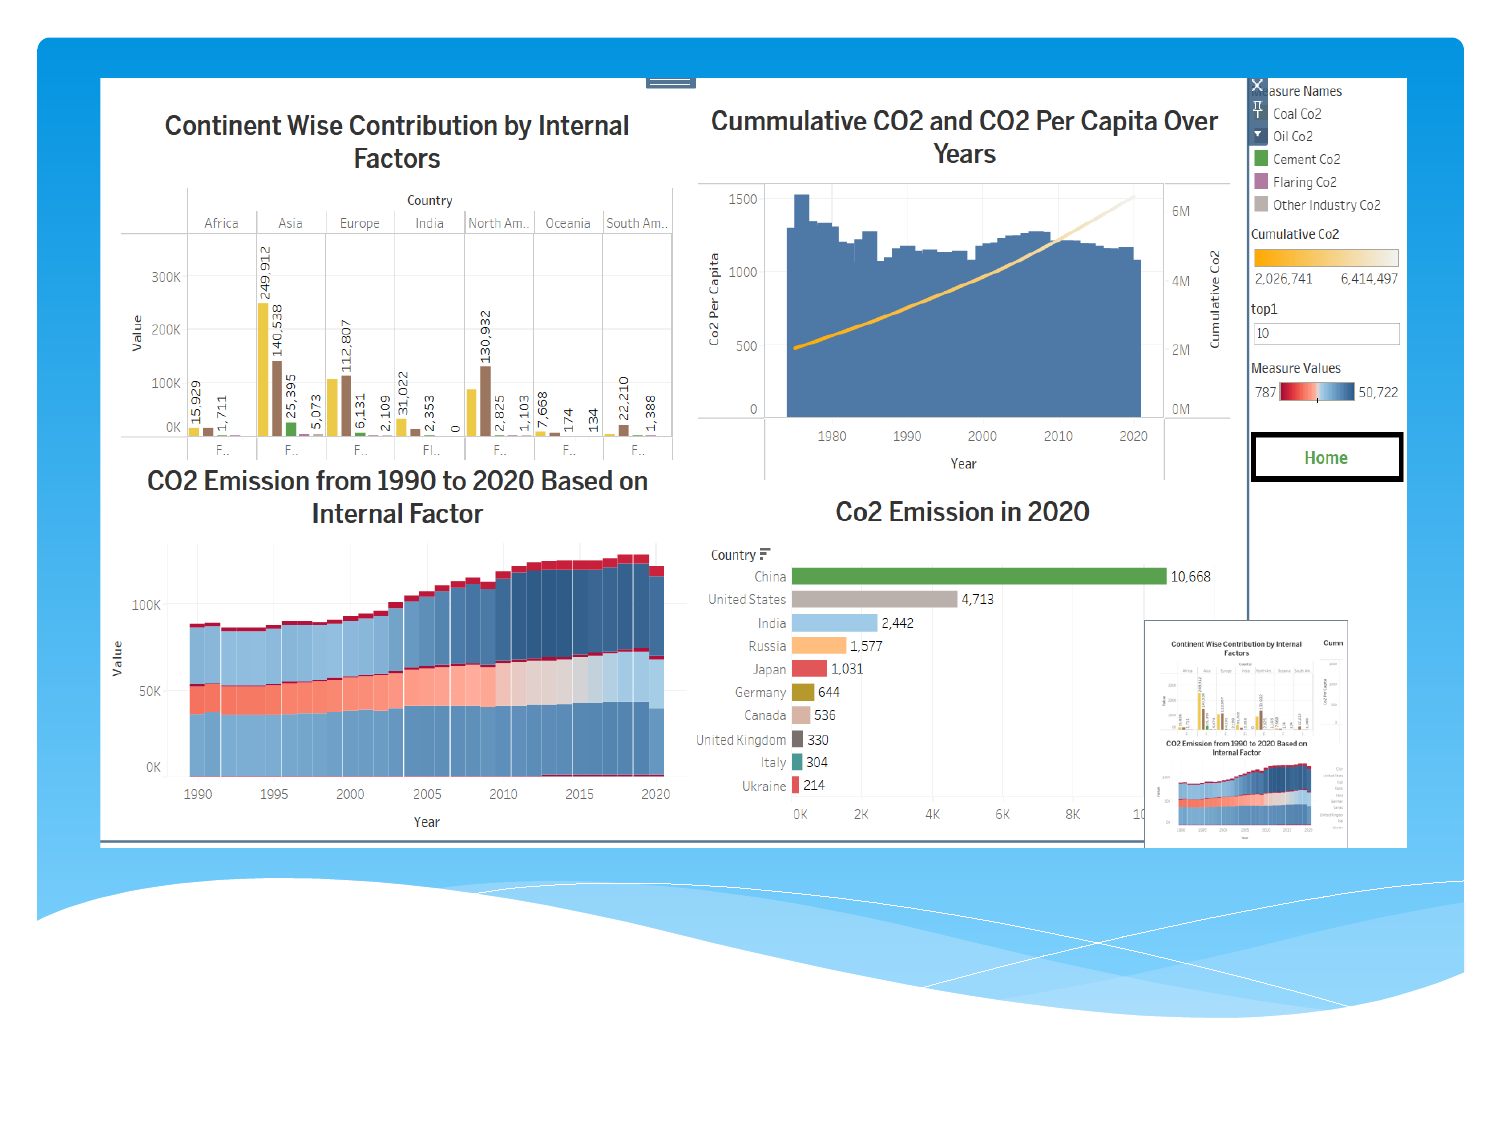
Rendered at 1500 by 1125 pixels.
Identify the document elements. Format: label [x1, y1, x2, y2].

picture [37, 79, 1464, 848]
